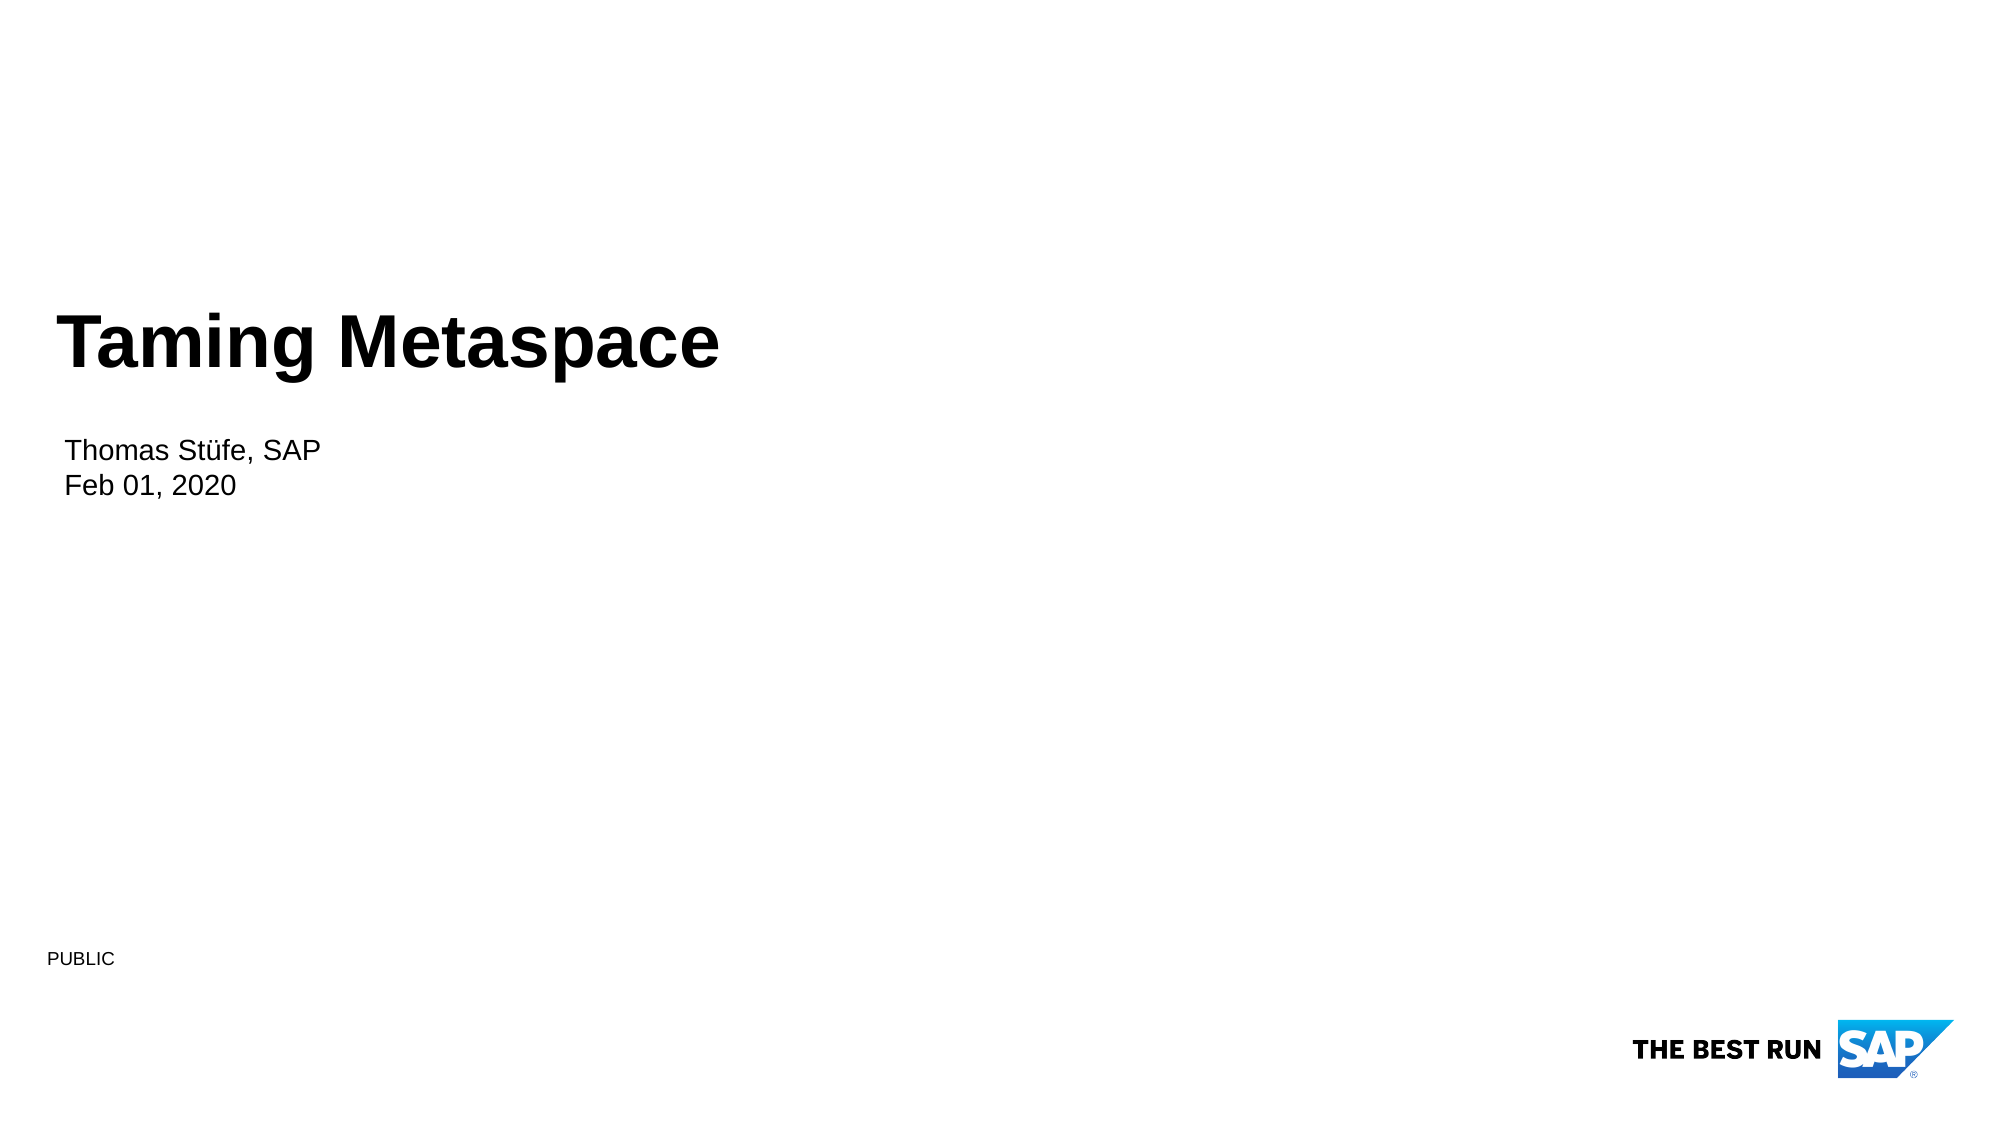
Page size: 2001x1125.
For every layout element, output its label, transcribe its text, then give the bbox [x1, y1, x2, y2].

subtitle Thomas Stüfe, SAP Feb 01, 2020 [64, 431, 1853, 502]
picture [1632, 1019, 1955, 1079]
title Taming Metaspace [56, 302, 1845, 467]
